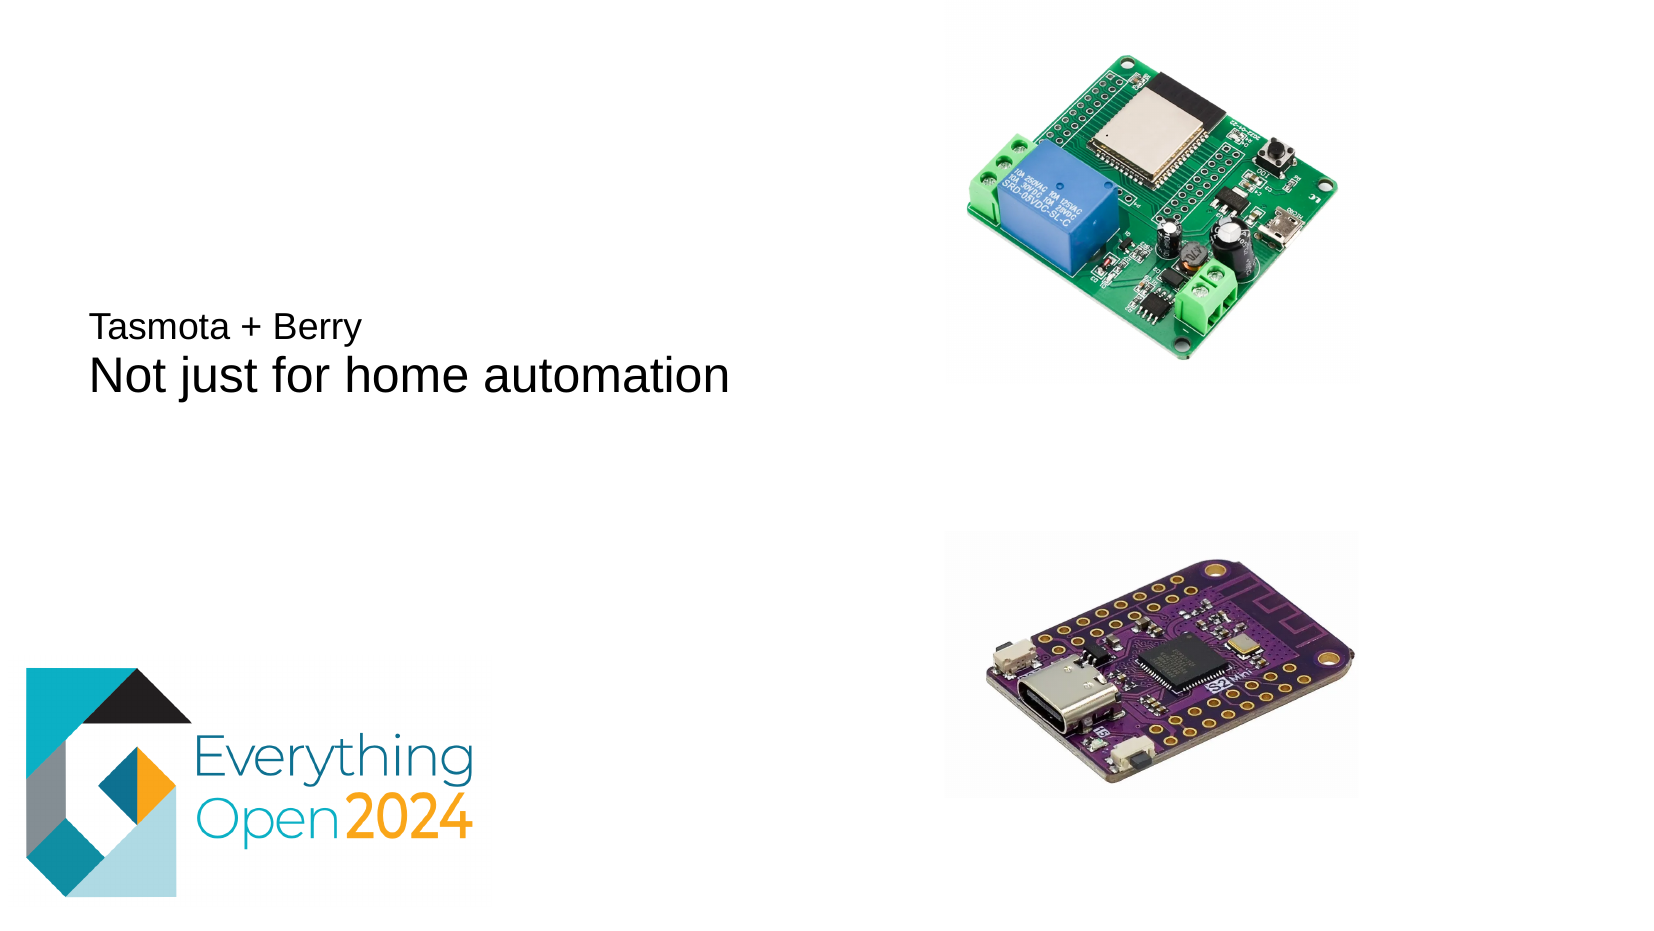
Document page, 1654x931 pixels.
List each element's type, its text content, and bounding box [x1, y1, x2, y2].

picture [944, 0, 1360, 384]
title Tasmota + Berry Not just for home automation [88, 265, 1565, 443]
picture [944, 531, 1359, 798]
picture [8, 655, 492, 907]
